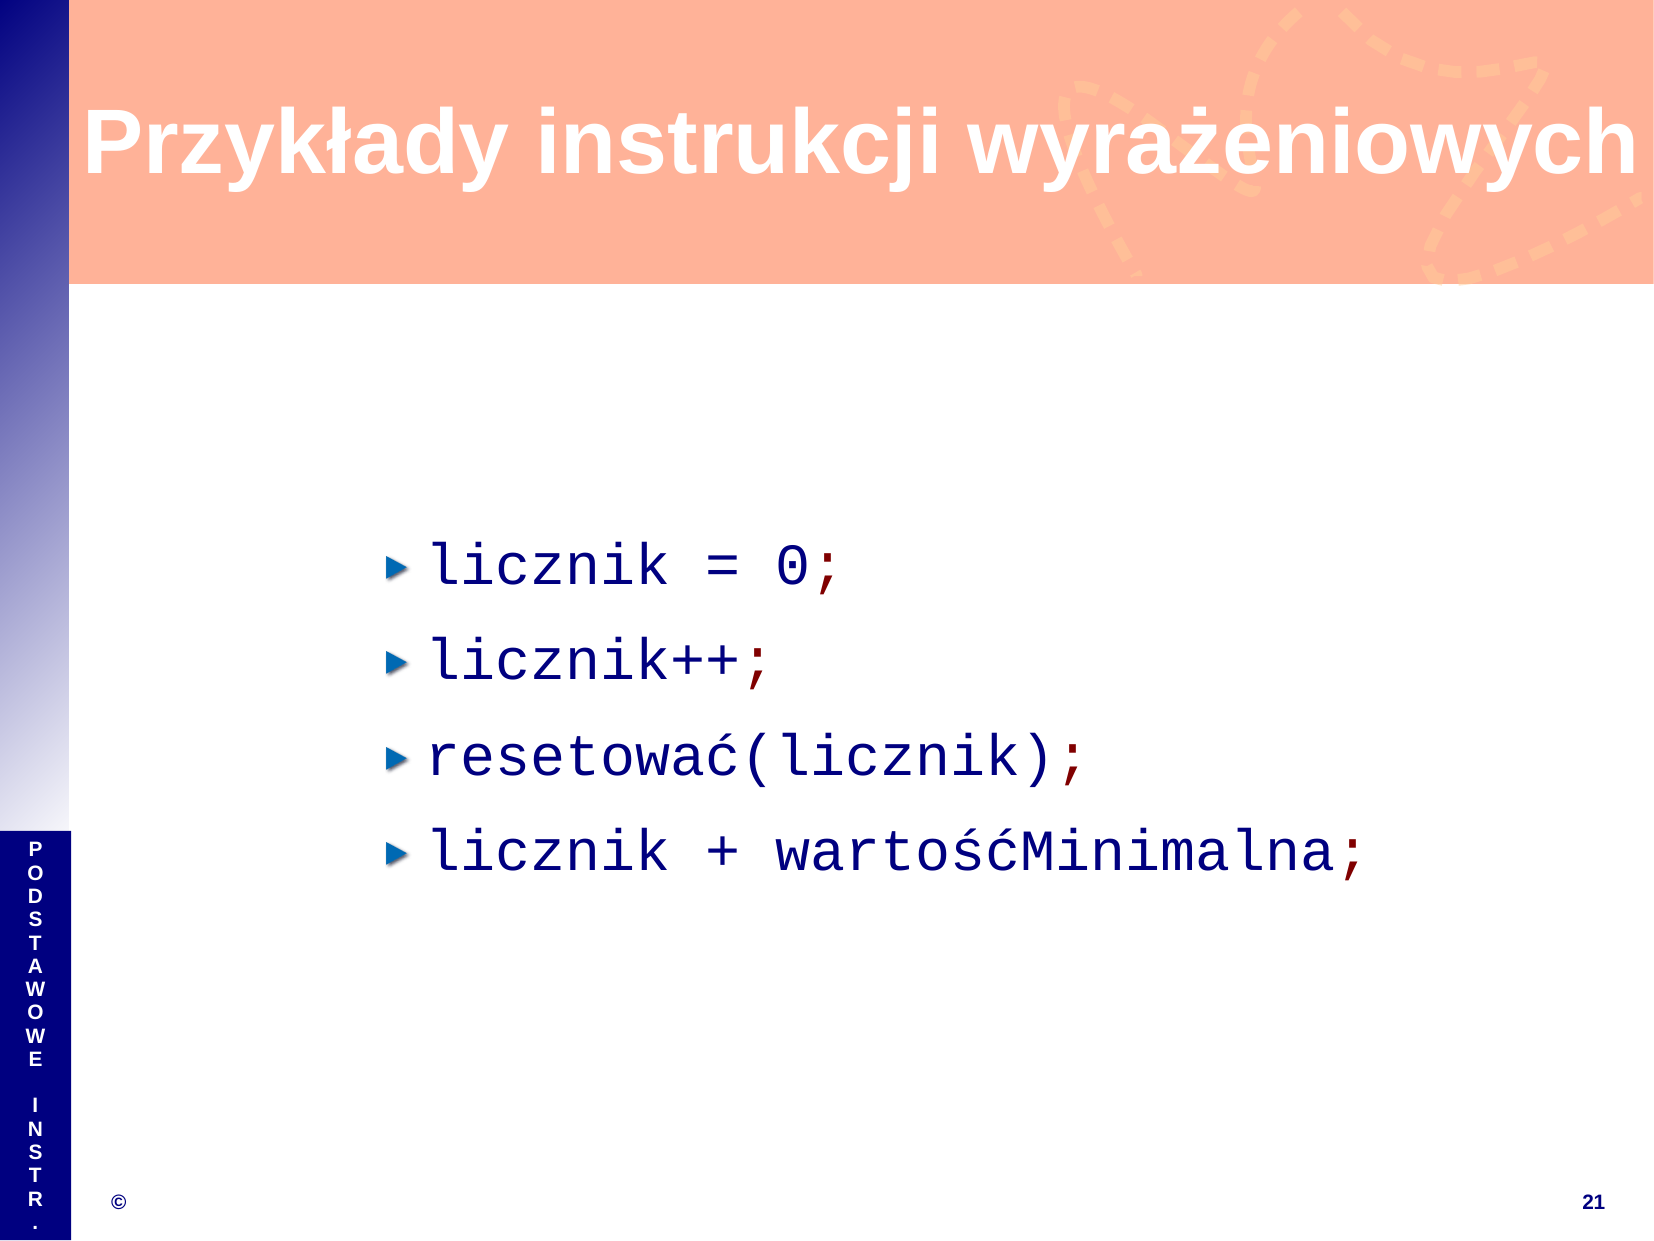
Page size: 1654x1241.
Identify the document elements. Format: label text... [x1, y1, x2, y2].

title Przykłady instrukcji wyrażeniowych [70, 37, 1654, 246]
text_box P O D S T A W O W E I N S T R . [0, 830, 71, 1241]
list licznik = 0; licznik++; resetować(licznik); licznik + wartośćMinimalna; [354, 535, 1371, 955]
